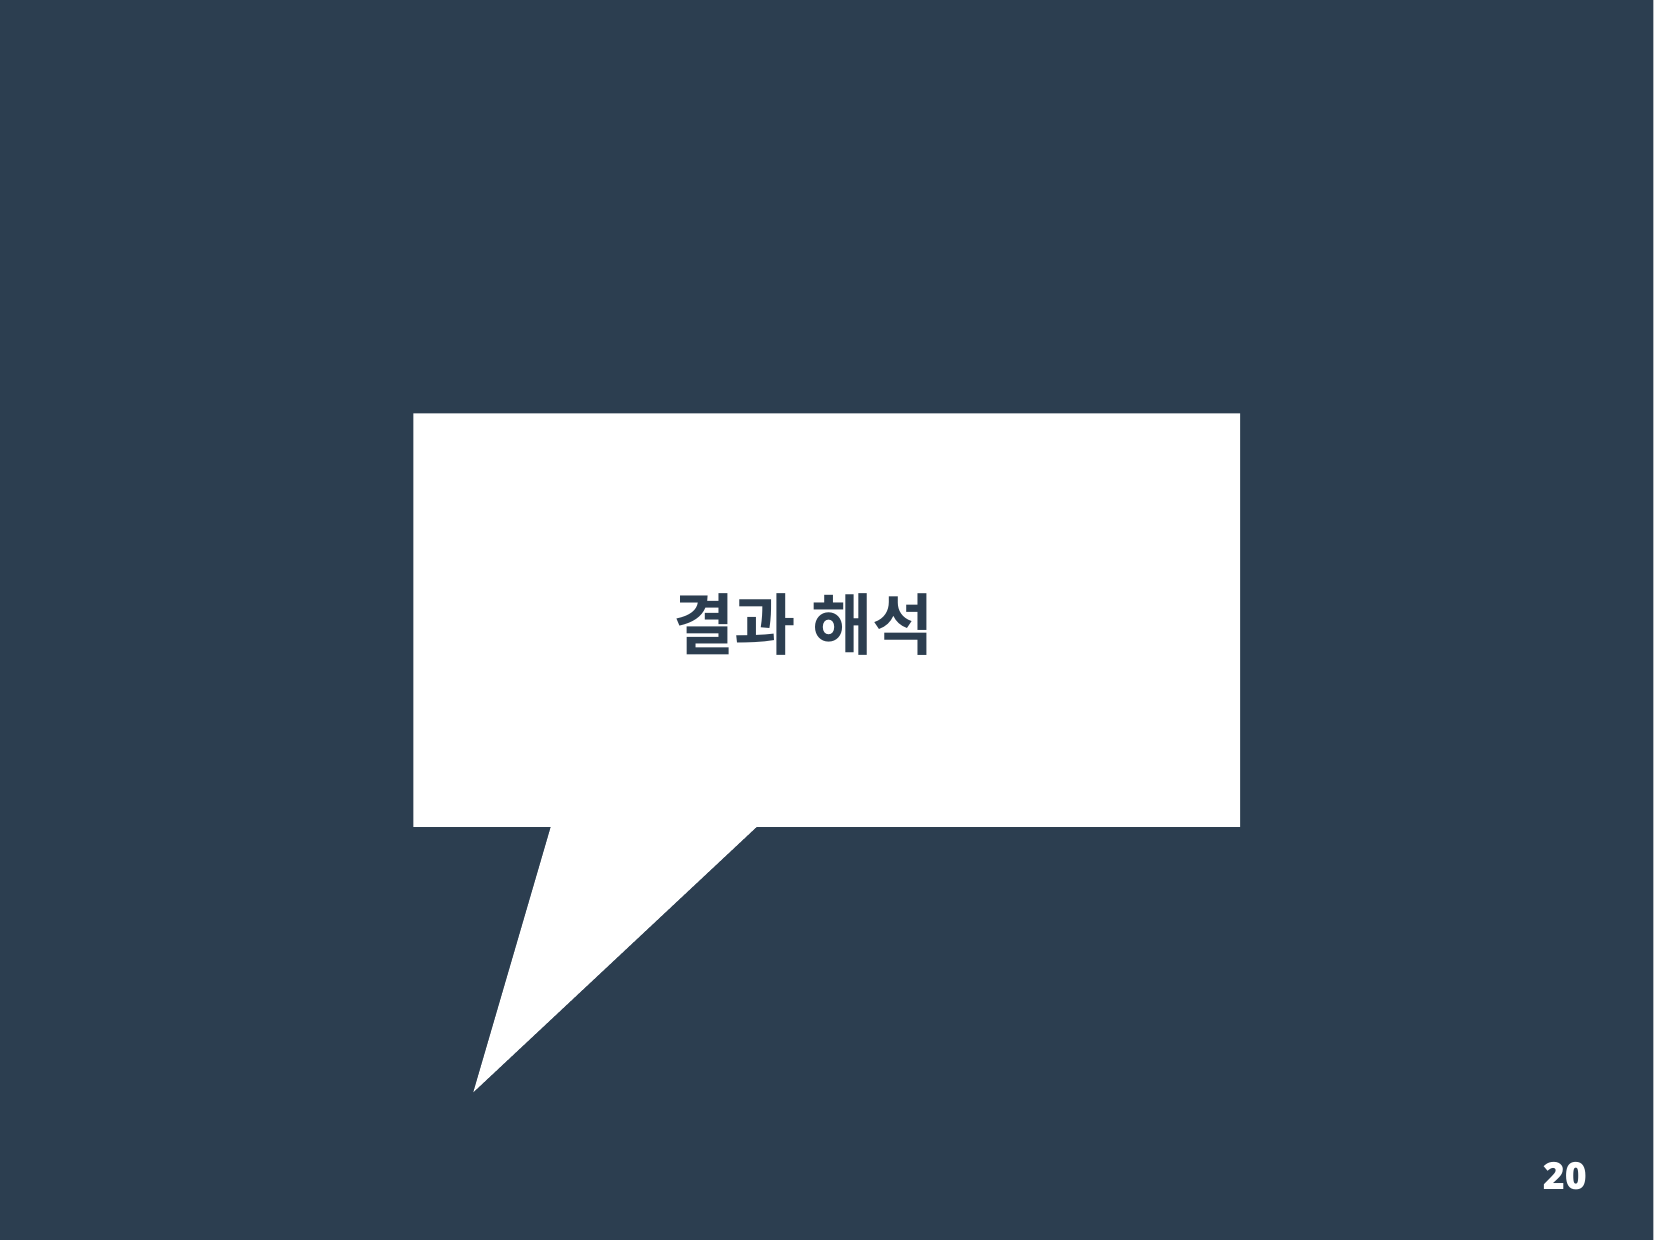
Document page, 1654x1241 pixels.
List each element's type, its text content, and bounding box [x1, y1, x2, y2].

title 결과 해석 [442, 442, 1211, 798]
